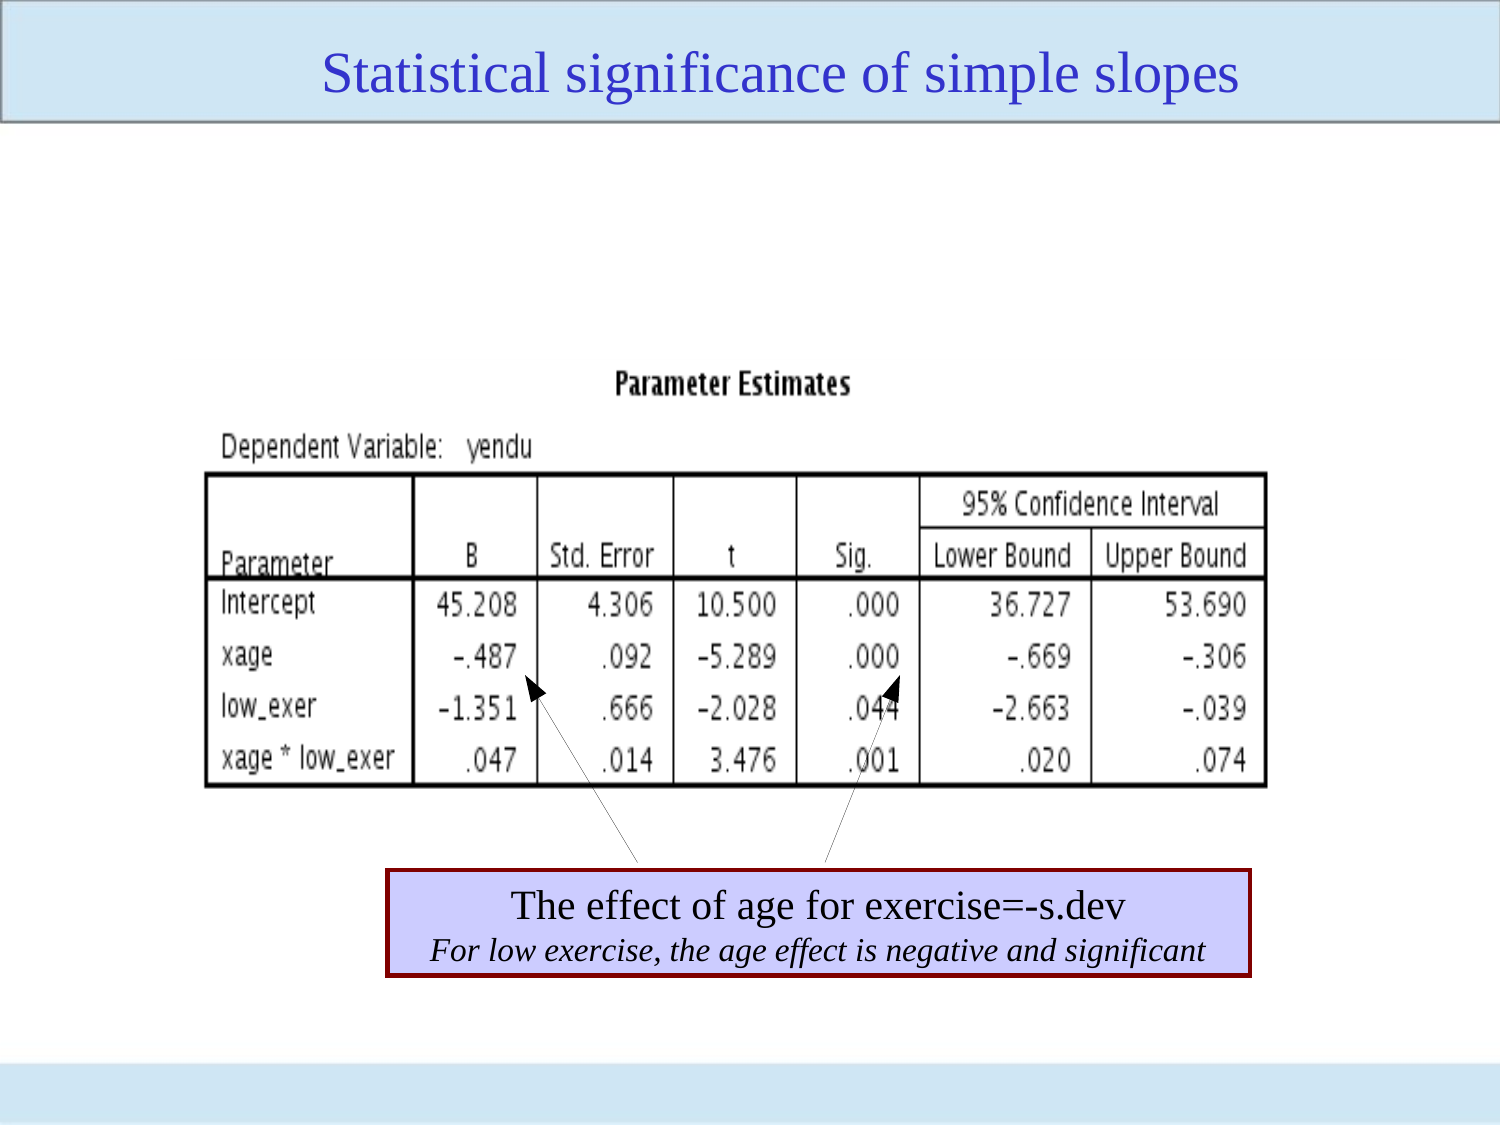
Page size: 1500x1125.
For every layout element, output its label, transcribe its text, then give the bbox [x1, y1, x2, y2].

text_box The effect of age for exercise=-s.dev For low exercise, the age effect is negative and significant [387, 869, 1250, 976]
title Statistical significance of simple slopes [249, 24, 1313, 113]
picture [0, 0, 1500, 1125]
